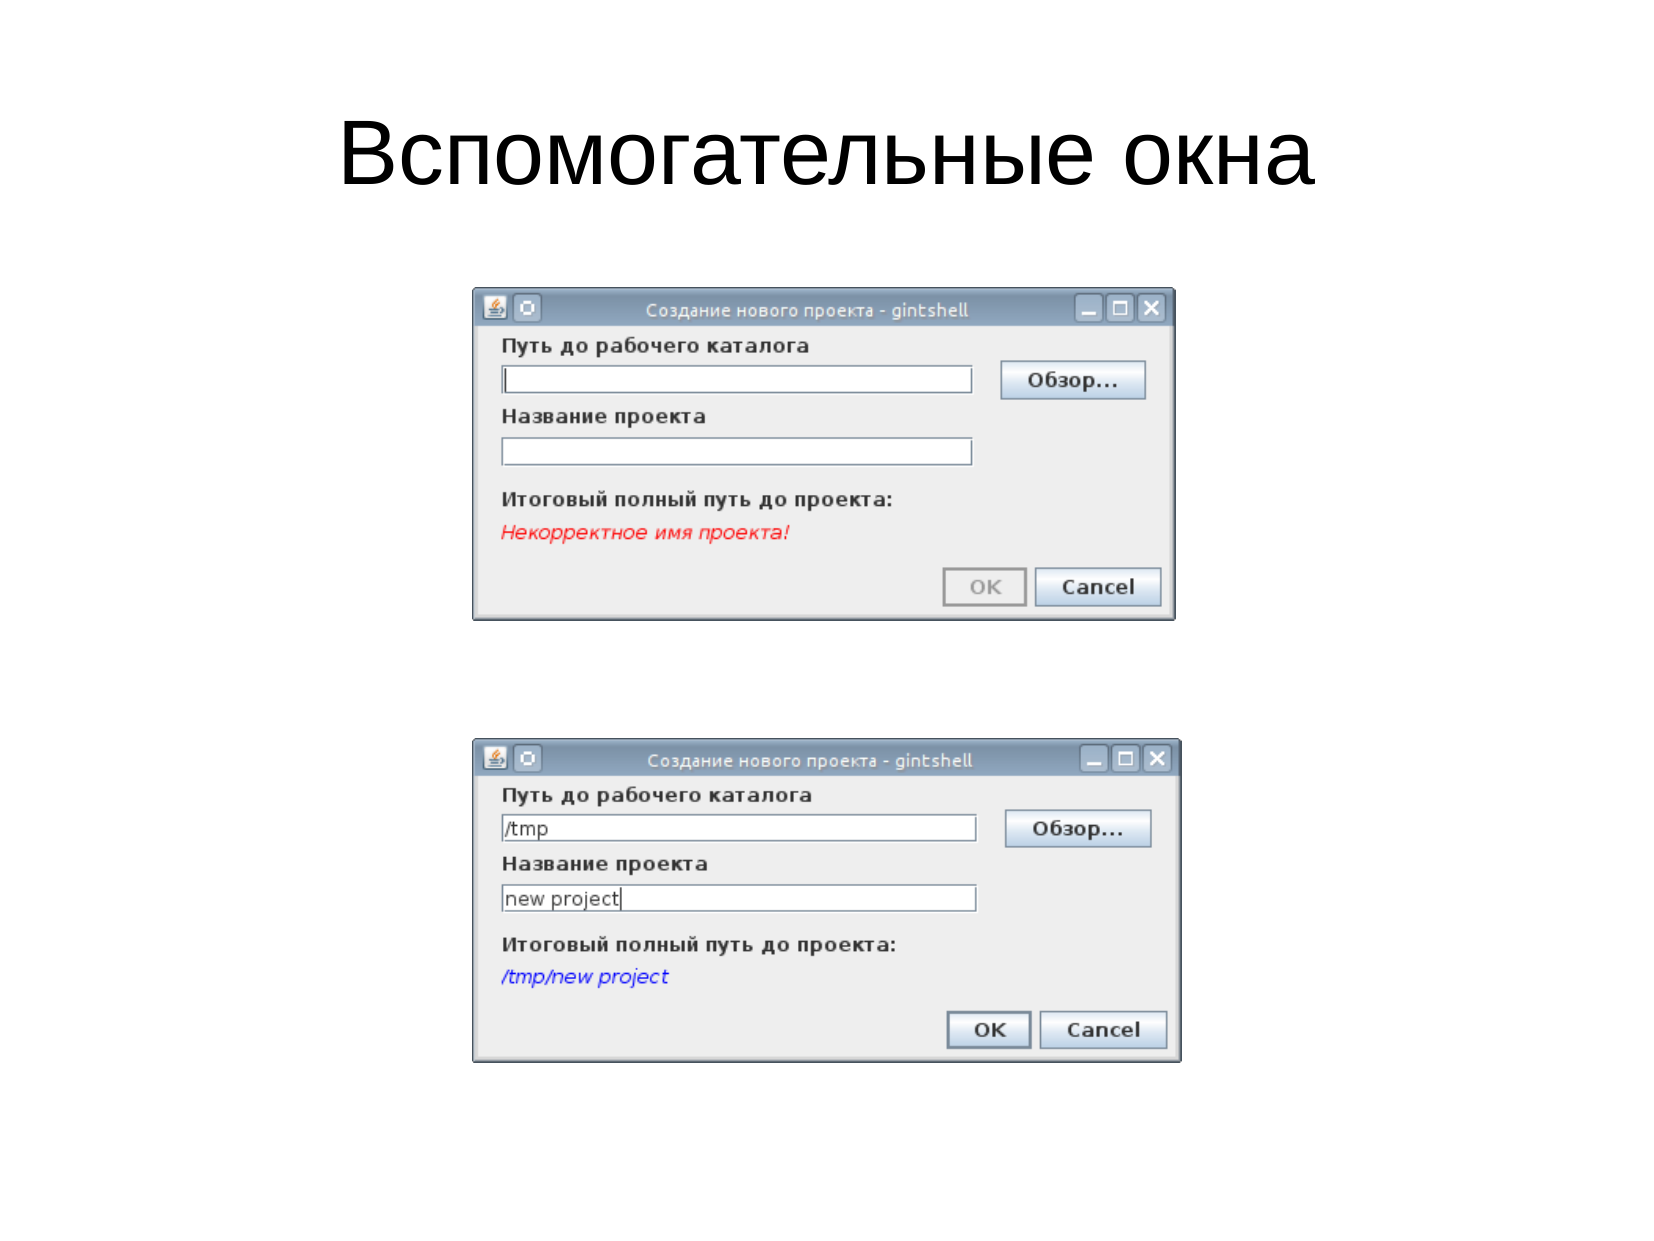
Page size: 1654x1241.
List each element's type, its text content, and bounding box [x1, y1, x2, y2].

picture [472, 287, 1176, 621]
picture [472, 738, 1182, 1063]
title Вспомогательные окна [82, 49, 1571, 257]
